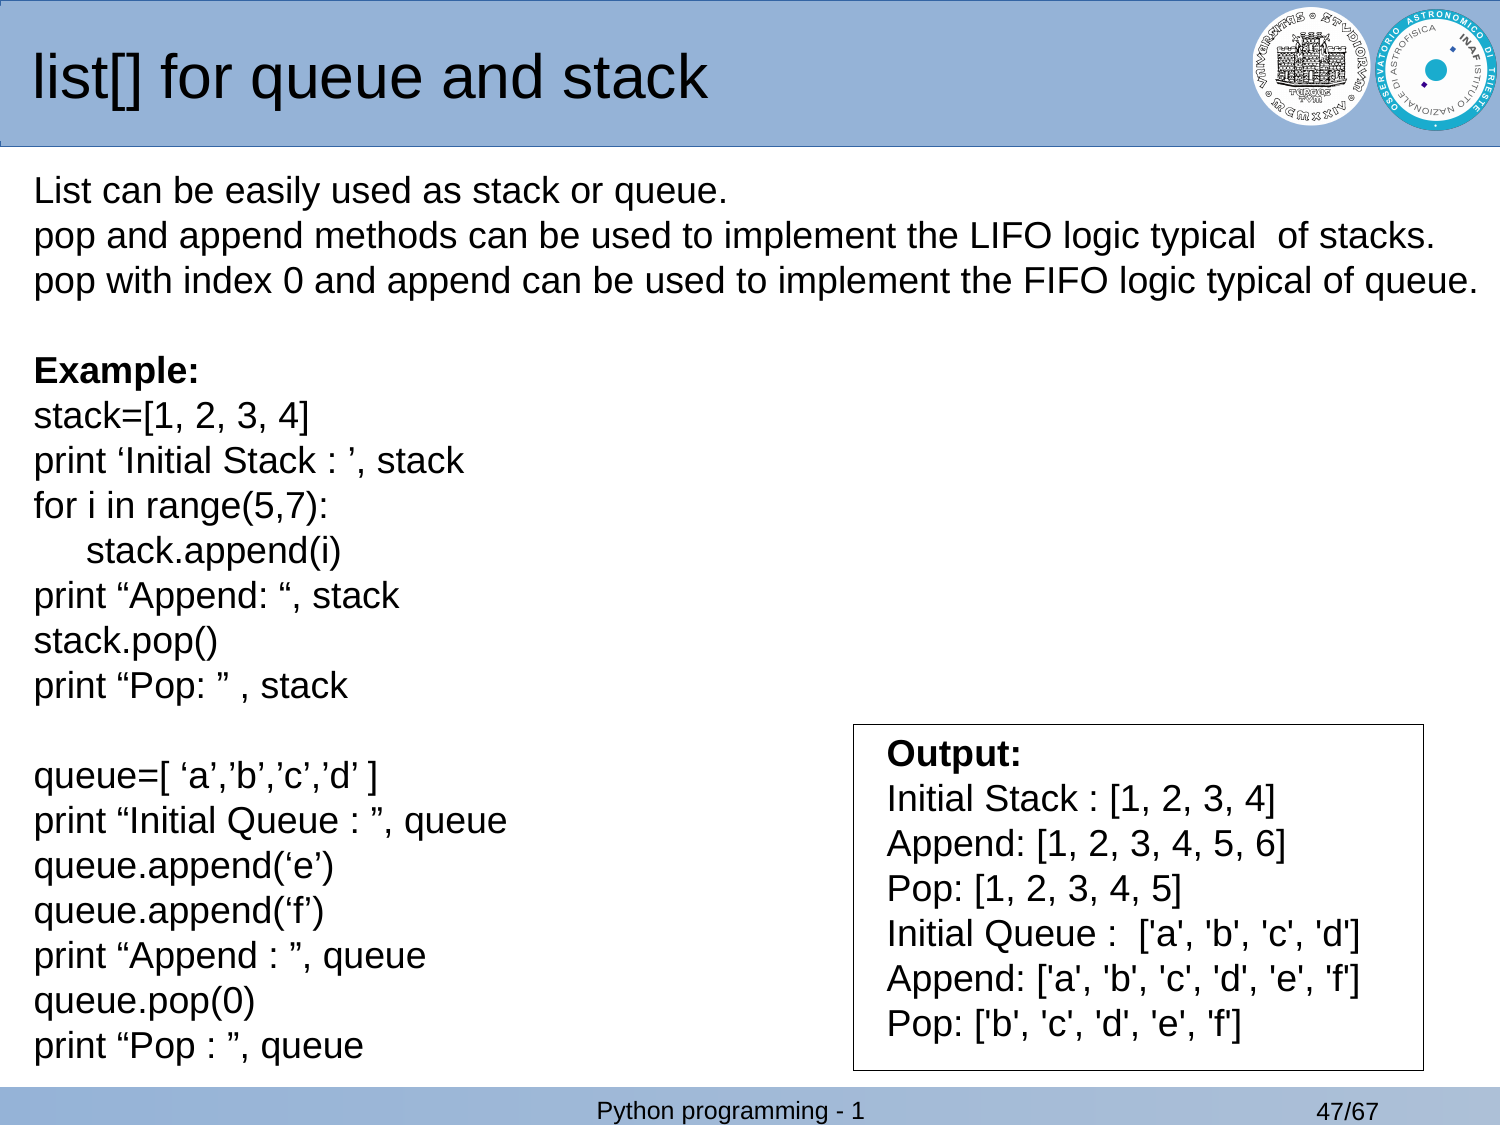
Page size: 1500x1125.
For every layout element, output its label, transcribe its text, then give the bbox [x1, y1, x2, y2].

picture [1253, 0, 1500, 156]
text_box list[] for queue and stack [0, 5, 1253, 141]
list Output: Initial Stack : [1, 2, 3, 4] Append: [1, 2, 3, 4, 5, 6] Pop: [1, 2, 3, 4, 5] Initial Queue : ['a', 'b', 'c', 'd'] Append: ['a', 'b', 'c', 'd', 'e', 'f'] Pop: ['b', 'c', 'd', 'e', 'f'] [871, 675, 1474, 1086]
list List can be easily used as stack or queue. pop and append methods can be used to implement the LIFO logic typical of stacks. pop with index 0 and append can be used to implement the FIFO logic typical of queue. Example: stack=[1, 2, 3, 4] print ‘Initial Stack : ’, stack for i in range(5,7): stack.append(i) print “Append: “, stack stack.pop() print “Pop: ” , stack queue=[ ‘a’,’b’,’c’,’d’ ] print “Initial Queue : ”, queue queue.append(‘e’) queue.append(‘f’) print “Append : ”, queue queue.pop(0) print “Pop : ”, queue [18, 158, 1500, 1071]
text_box [853, 724, 1424, 1071]
